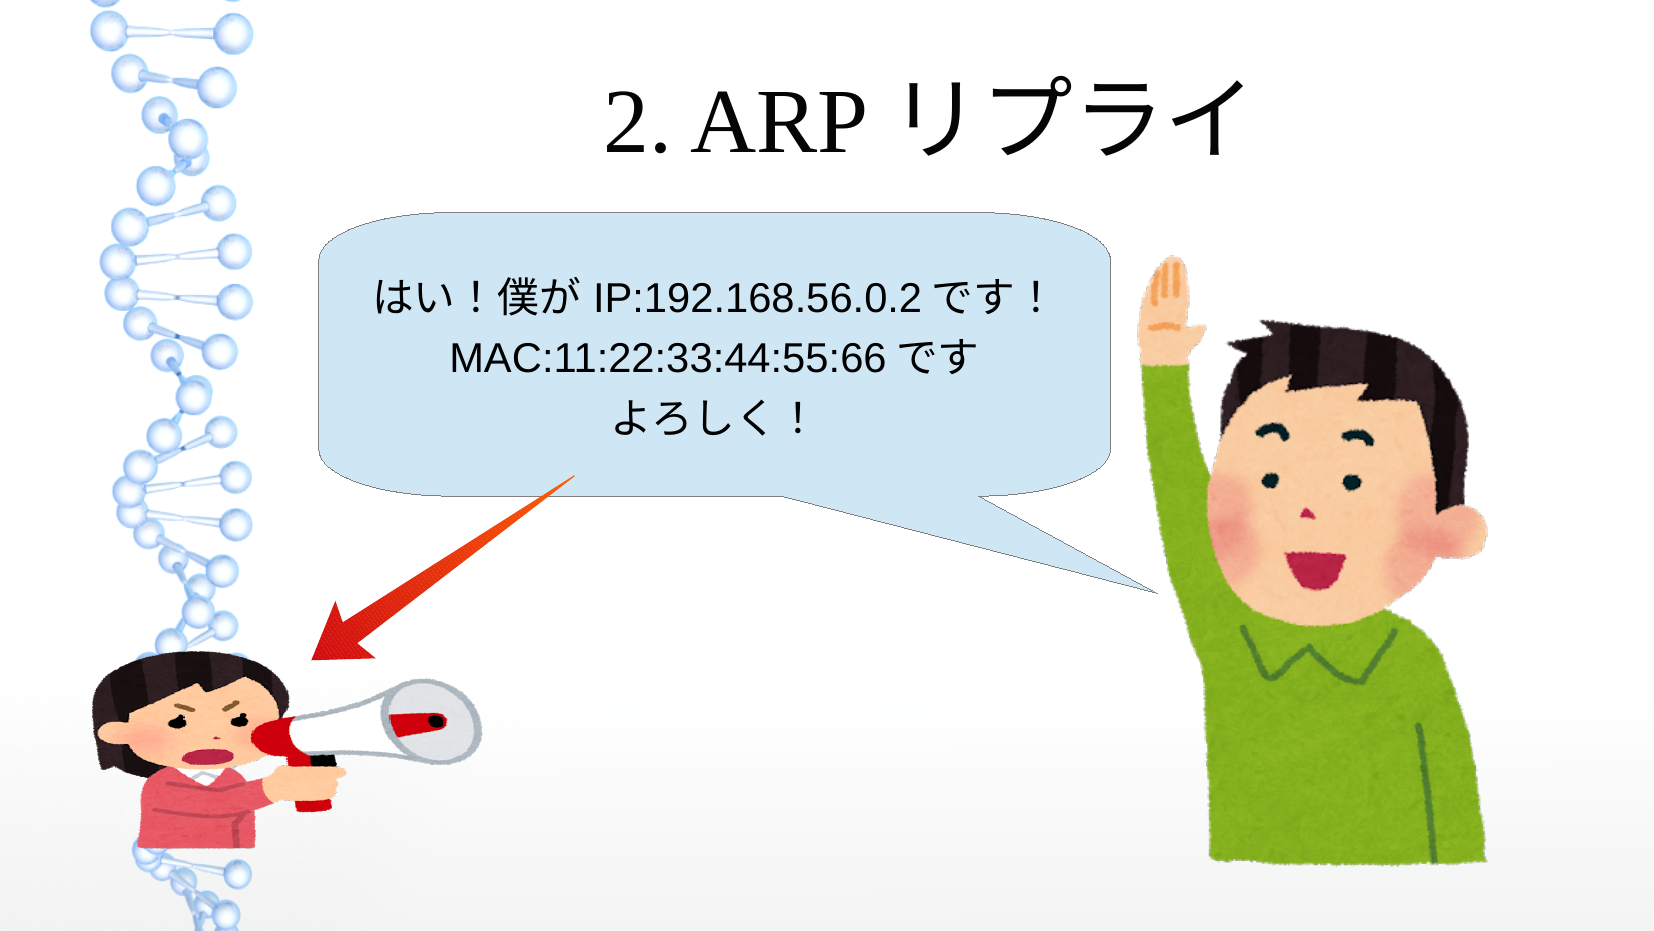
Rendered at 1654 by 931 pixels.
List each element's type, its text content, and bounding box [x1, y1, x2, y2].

text_box はい！僕がIP:192.168.56.0.2です！ MAC:11:22:33:44:55:66です よろしく！ [318, 212, 1158, 594]
title 2. ARPリプライ [265, 35, 1595, 189]
picture [0, 0, 1654, 931]
